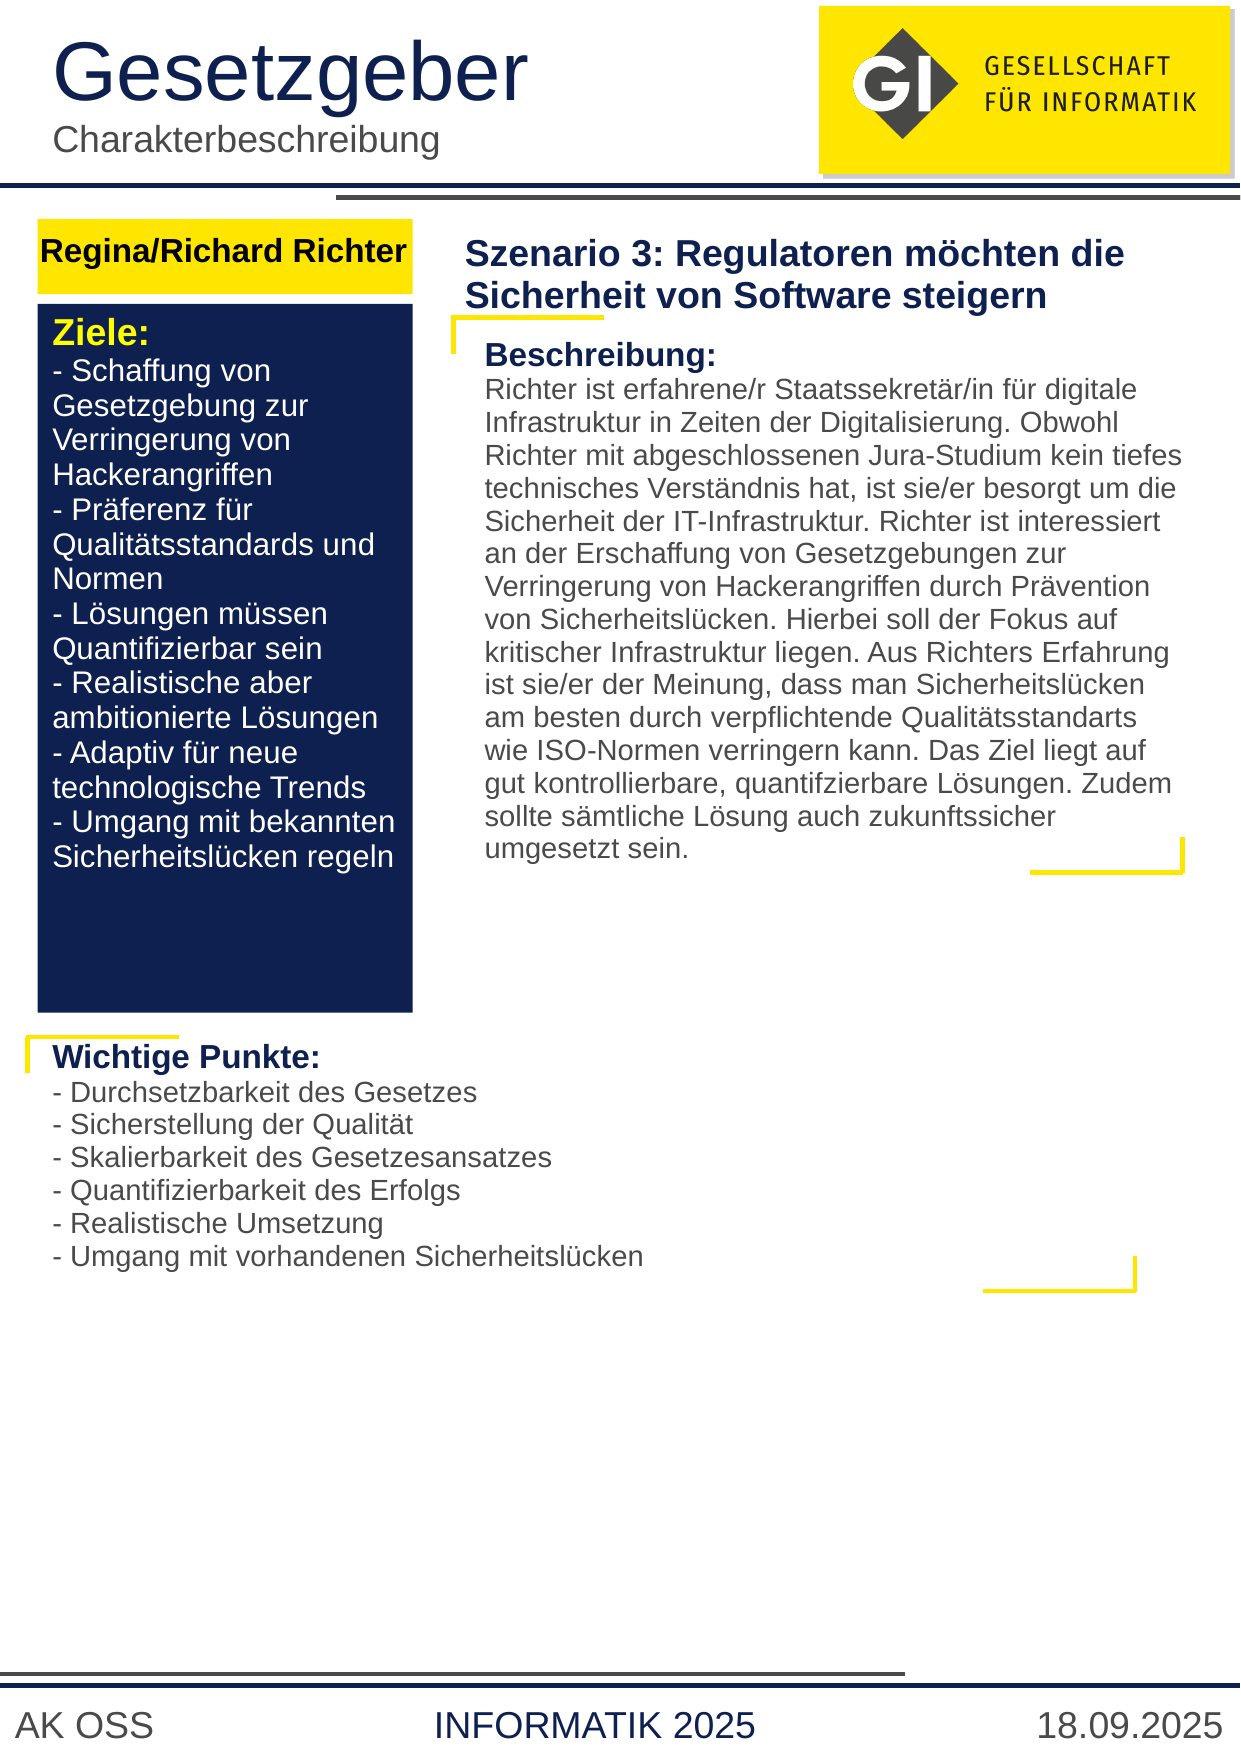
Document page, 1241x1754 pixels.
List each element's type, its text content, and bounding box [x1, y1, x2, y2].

text_box Szenario 3: Regulatoren möchten die Sicherheit von Software steigern [450, 225, 1238, 324]
text_box [37, 219, 413, 225]
text_box Wichtige Punkte: - Durchsetzbarkeit des Gesetzes - Sicherstellung der Qualität - Skalierbarkeit des Gesetzesansatzes - Quantifizierbarkeit des Erfolgs - Realistische Umsetzung - Umgang mit vorhandenen Sicherheitslücken [37, 1031, 1168, 1409]
text_box INFORMATIK 2025 [419, 1697, 772, 1754]
text_box AK OSS [0, 1697, 170, 1754]
text_box Beschreibung: Richter ist erfahrene/r Staatssekretär/in für digitale Infrastruktur in Zeiten der Digitalisierung. Obwohl Richter mit abgeschlossenen Jura-Studium kein tiefes technisches Verständnis hat, ist sie/er besorgt um die Sicherheit der IT-Infrastruktur. Richter ist interessiert an der Erschaffung von Gesetzgebungen zur Verringerung von Hackerangriffen durch Prävention von Sicherheitslücken. Hierbei soll der Fokus auf kritischer Infrastruktur liegen. Aus Richters Erfahrung ist sie/er der Meinung, dass man Sicherheitslücken am besten durch verpflichtende Qualitätsstandarts wie ISO-Normen verringern kann. Das Ziel liegt auf gut kontrollierbare, quantifzierbare Lösungen. Zudem sollte sämtliche Lösung auch zukunftssicher umgesetzt sein. [469, 328, 1201, 906]
picture [853, 28, 1196, 139]
text_box [819, 5, 1231, 174]
text_box Regina/Richard Richter [1, 225, 450, 324]
text_box Ziele: - Schaffung von Gesetzgebung zur Verringerung von Hackerangriffen - Präferenz für Qualitätsstandards und Normen - Lösungen müssen Quantifizierbar sein - Realistische aber ambitionierte Lösungen - Adaptiv für neue technologische Trends - Umgang mit bekannten Sicherheitslücken regeln [37, 303, 413, 986]
text_box 18.09.2025 [1021, 1697, 1239, 1754]
text_box [37, 986, 413, 1013]
text_box Gesetzgeber Charakterbeschreibung [37, 18, 788, 169]
